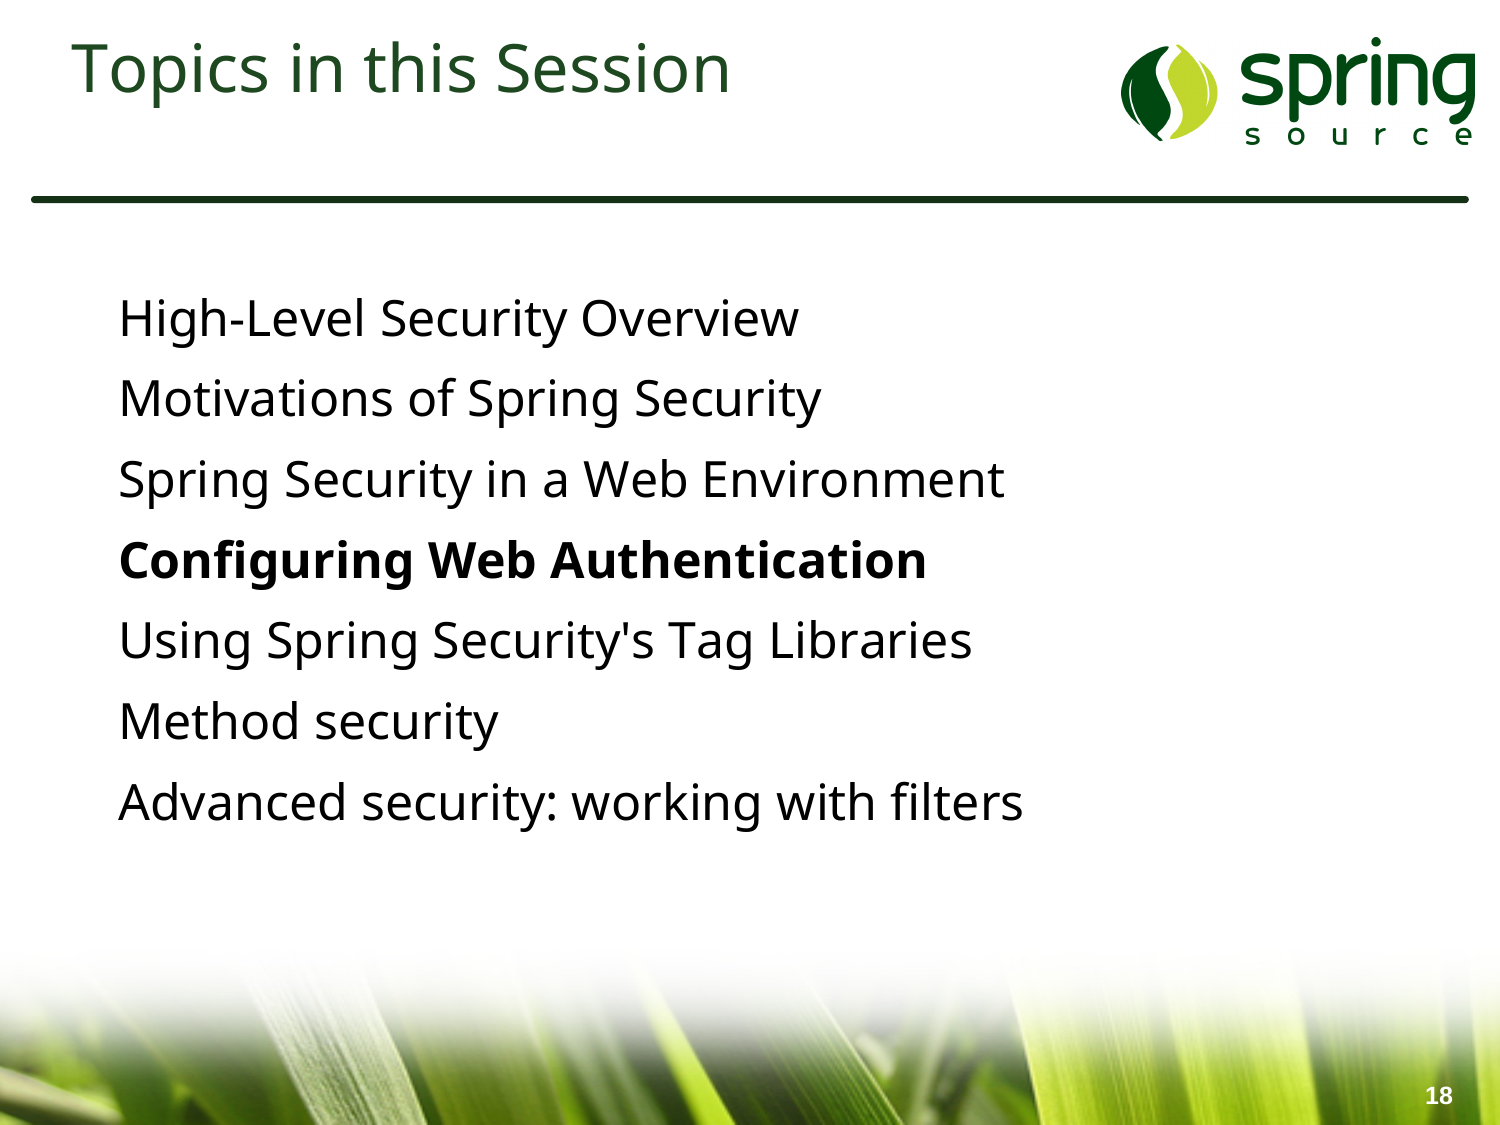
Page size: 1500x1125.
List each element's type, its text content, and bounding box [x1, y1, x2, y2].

title Topics in this Session [56, 13, 1089, 176]
picture [0, 944, 1500, 1125]
picture [1121, 37, 1475, 145]
list High-Level Security Overview Motivations of Spring Security Spring Security in a Web Environment Configuring Web Authentication Using Spring Security's Tag Libraries Method security Advanced security: working with filters [103, 275, 1394, 938]
